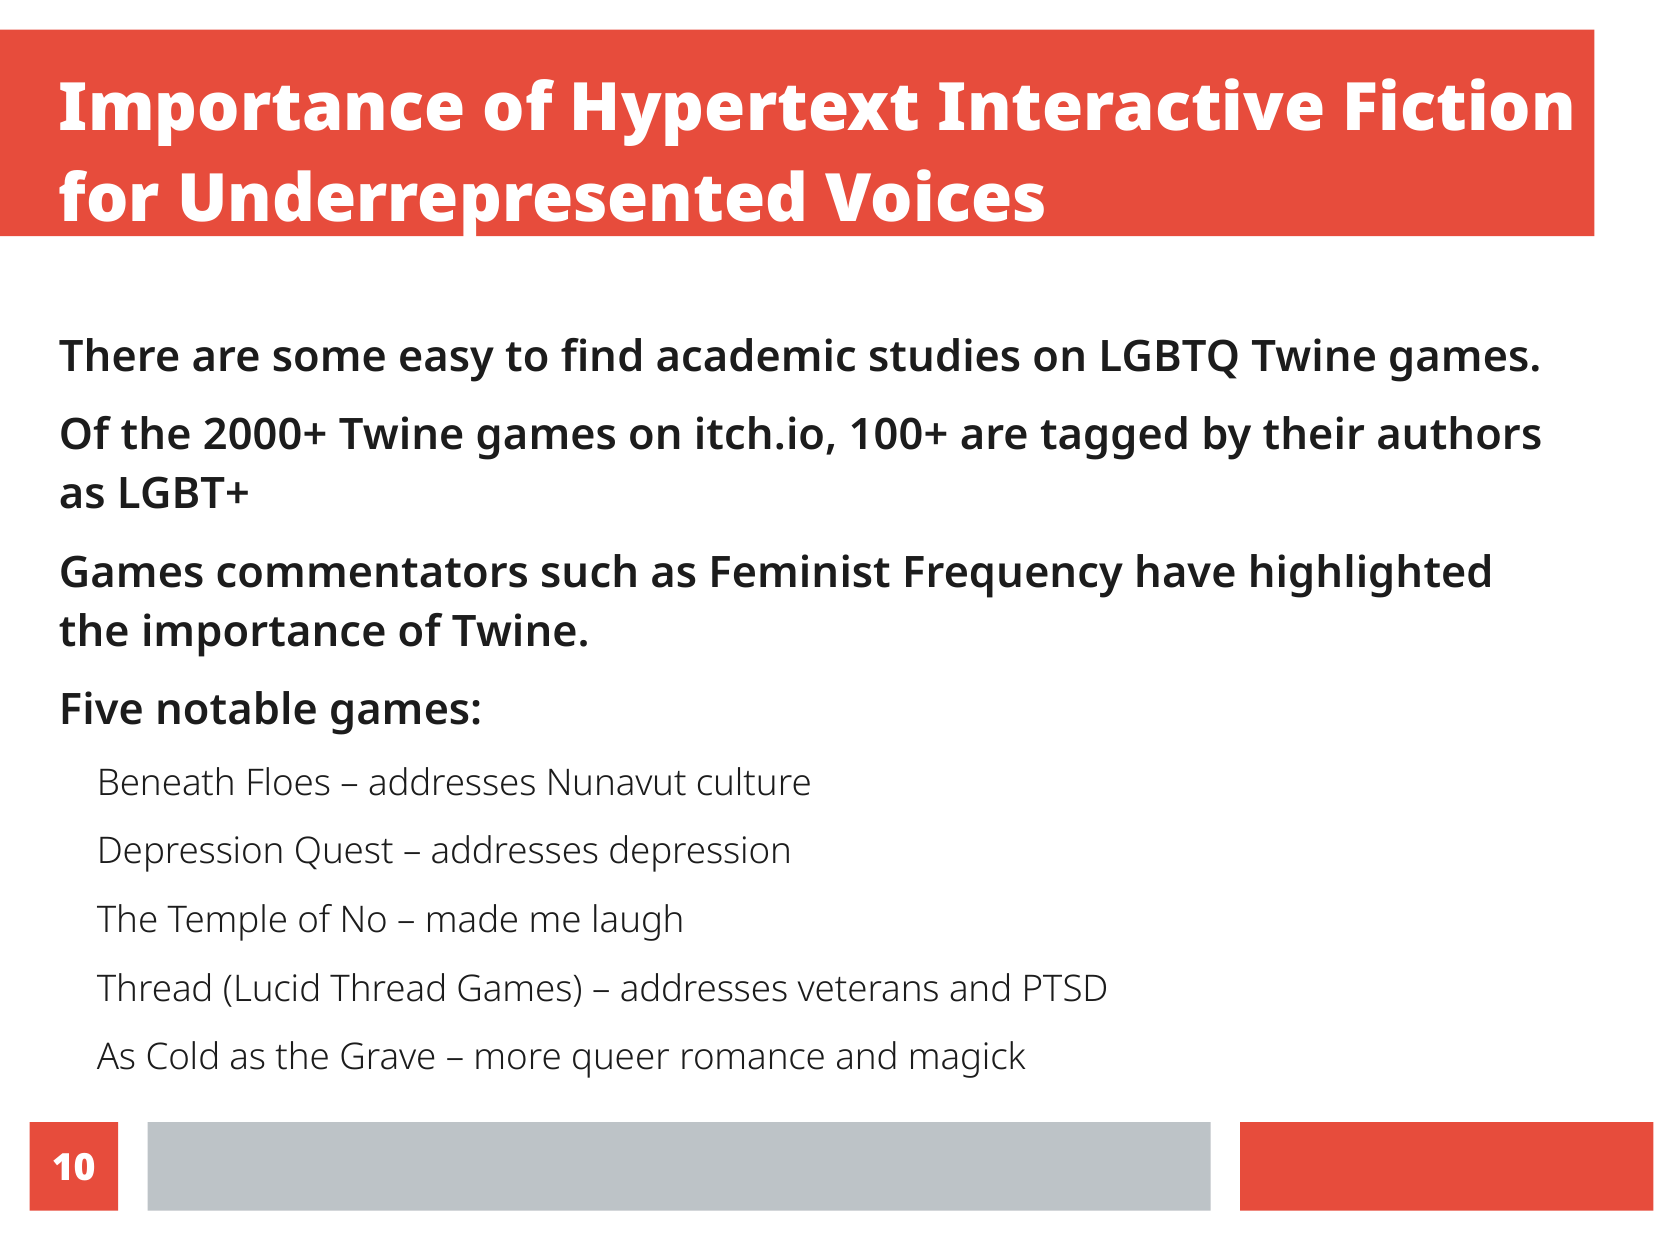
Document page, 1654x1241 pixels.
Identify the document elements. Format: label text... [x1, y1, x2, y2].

list There are some easy to find academic studies on LGBTQ Twine games. Of the 2000+ Twine games on itch.io, 100+ are tagged by their authors as LGBT+ Games commentators such as Feminist Frequency have highlighted the importance of Twine. Five notable games: Beneath Floes – addresses Nunavut culture Depression Quest – addresses depression The Temple of No – made me laugh Thread (Lucid Thread Games) – addresses veterans and PTSD As Cold as the Grave – more queer romance and magick [59, 324, 1565, 1093]
title Importance of Hypertext Interactive Fiction for Underrepresented Voices [59, 59, 1595, 207]
